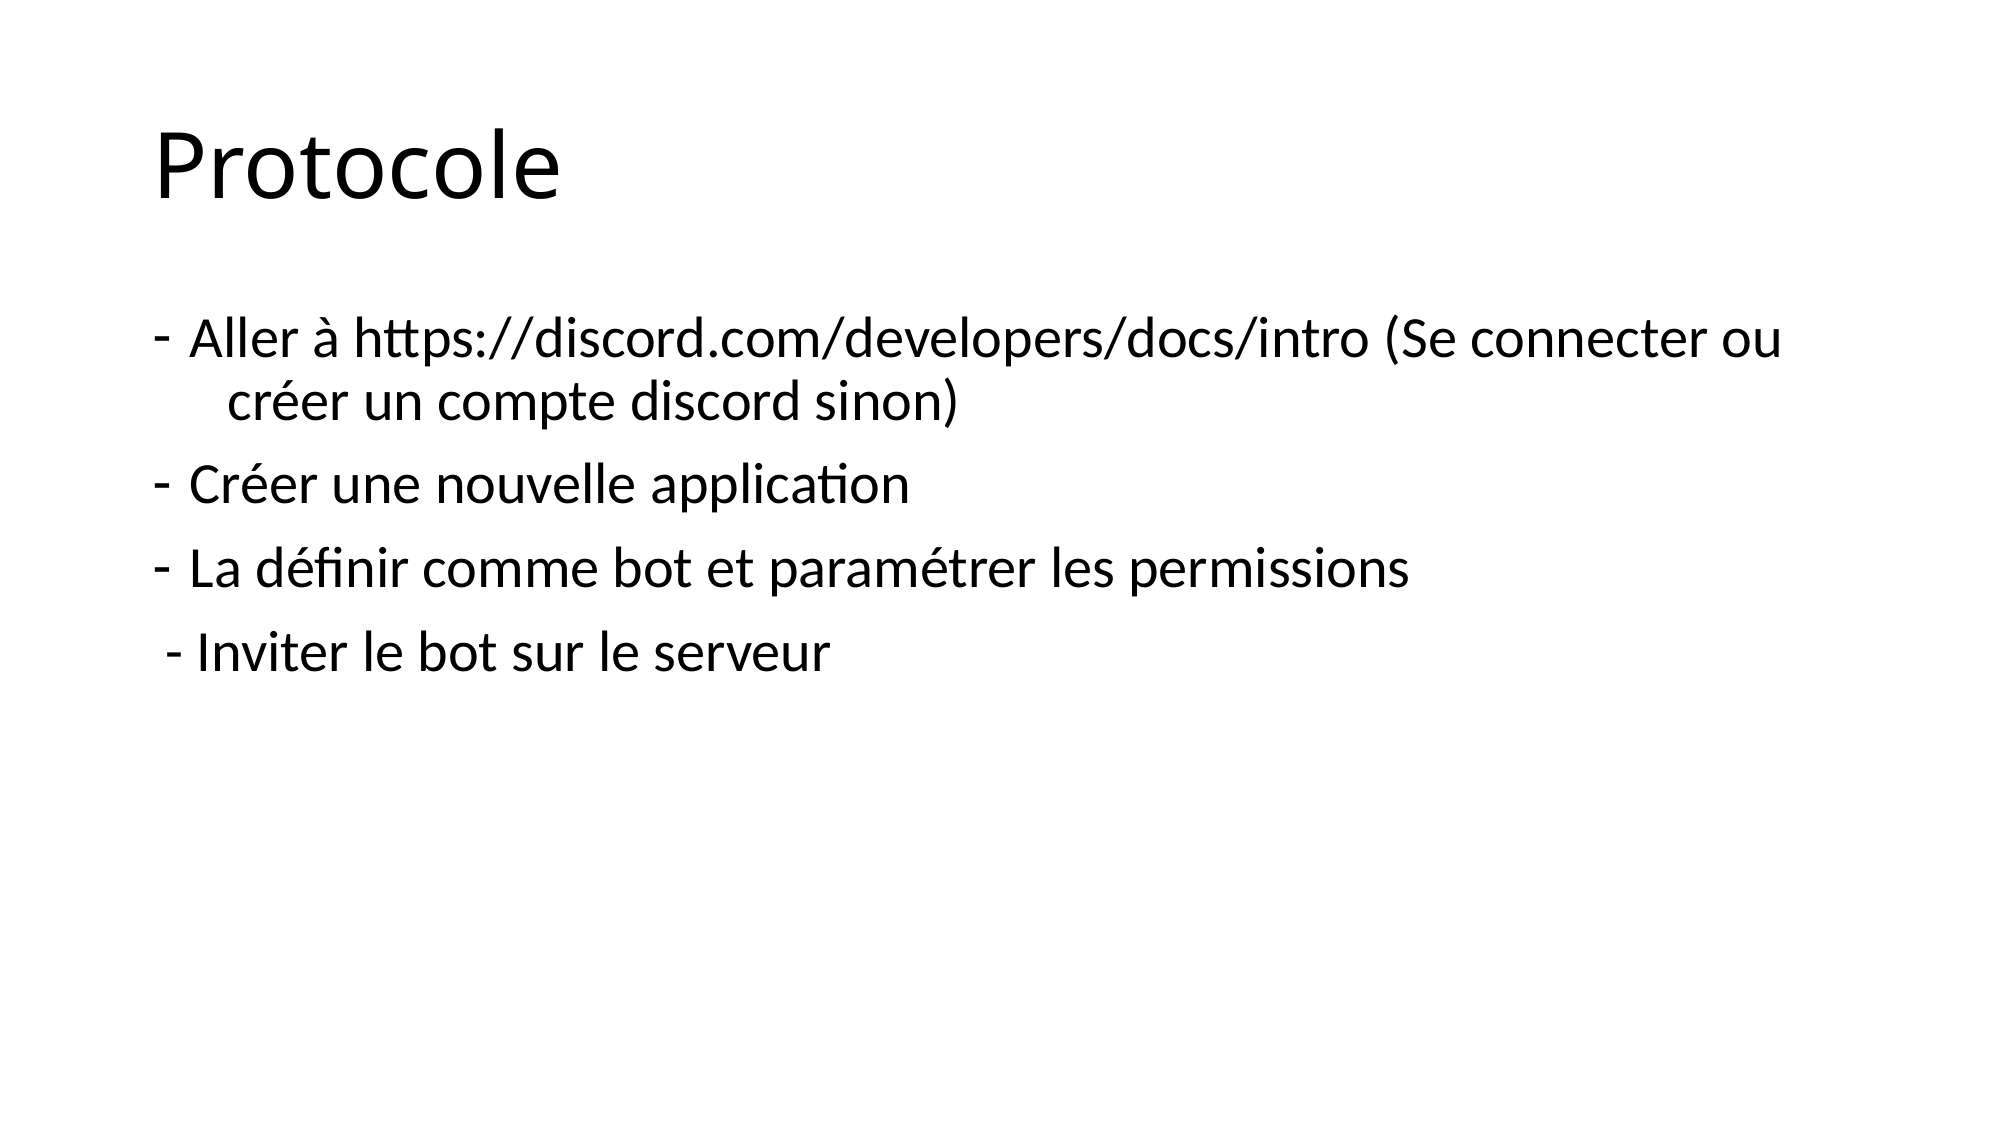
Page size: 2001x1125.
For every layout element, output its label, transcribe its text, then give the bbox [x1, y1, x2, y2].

list Aller à https://discord.com/developers/docs/intro (Se connecter ou créer un compte discord sinon) Créer une nouvelle application La définir comme bot et paramétrer les permissions - Inviter le bot sur le serveur [137, 299, 1863, 1014]
title Protocole [137, 59, 1863, 278]
